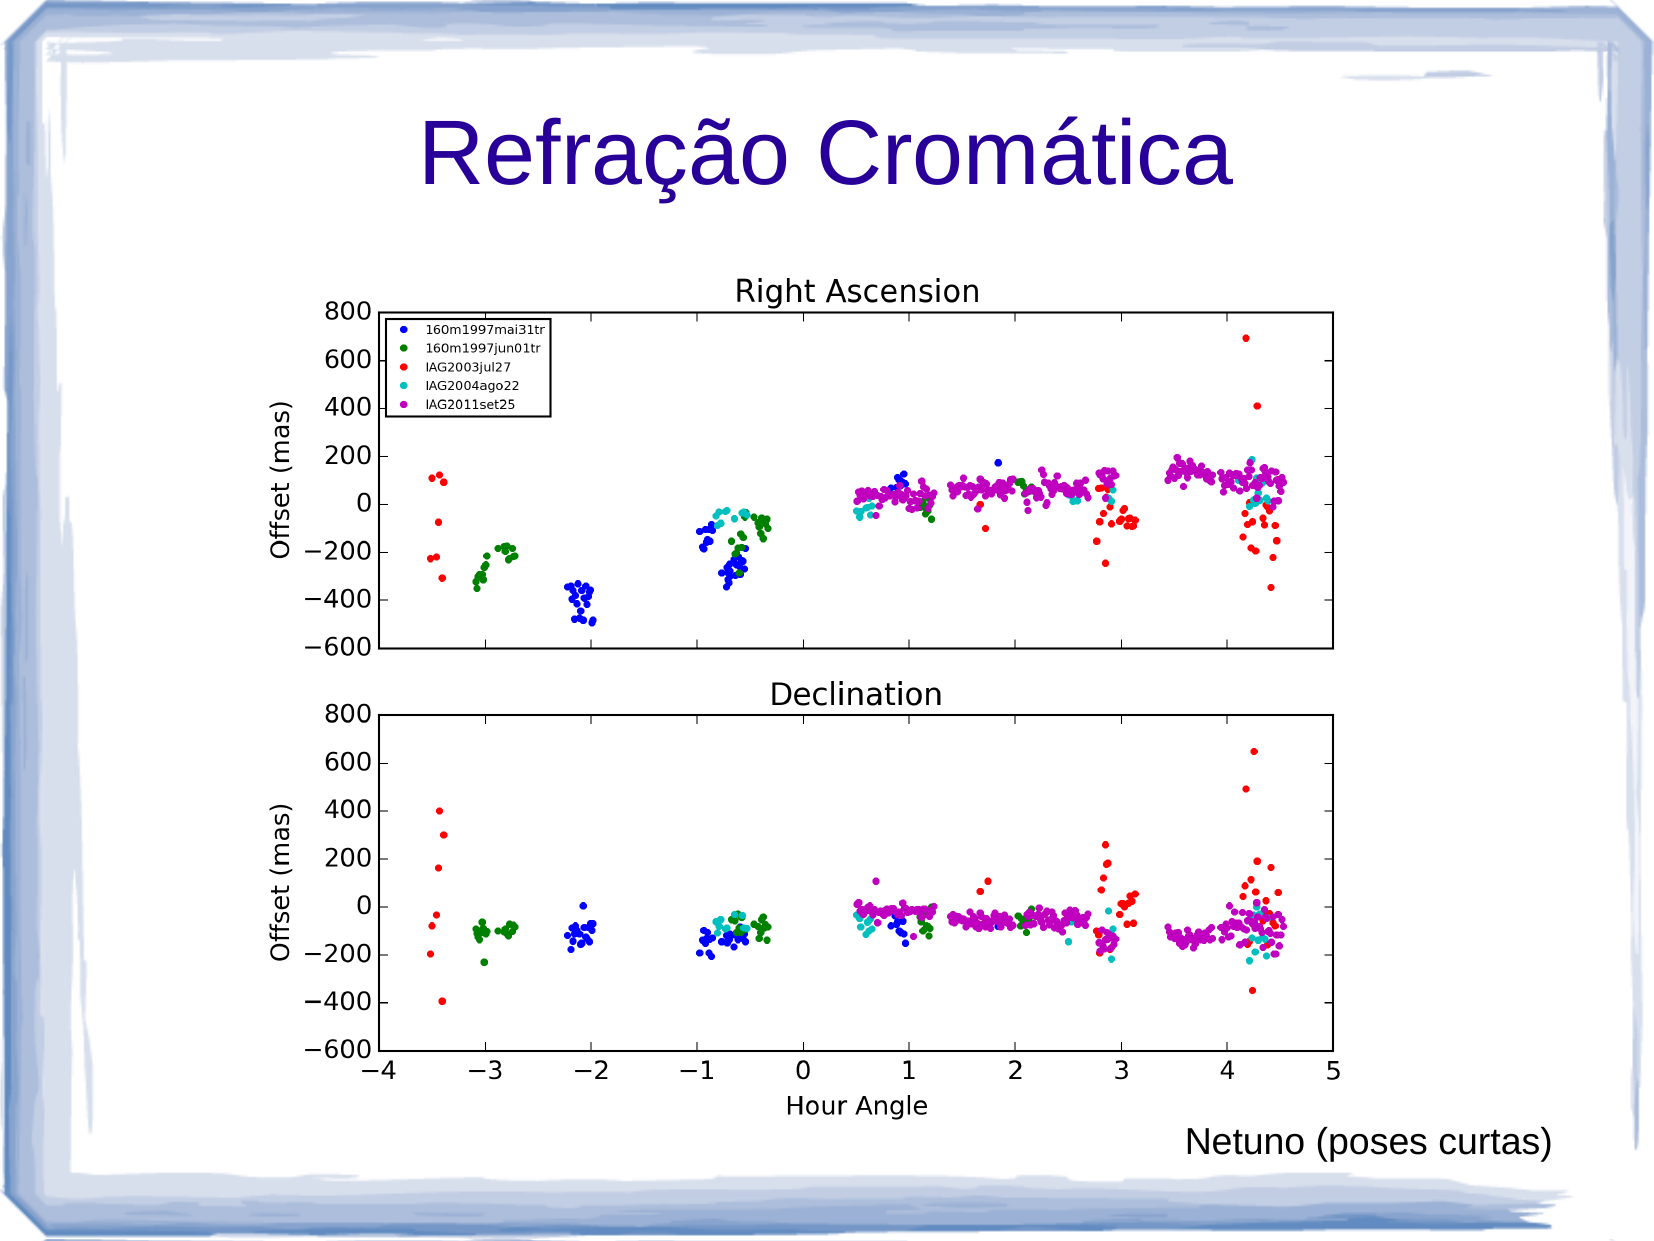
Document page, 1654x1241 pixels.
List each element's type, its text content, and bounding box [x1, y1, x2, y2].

text_box Netuno (poses curtas) [1170, 1112, 1580, 1170]
picture [0, 0, 1654, 1241]
title Refração Cromática [82, 49, 1571, 257]
